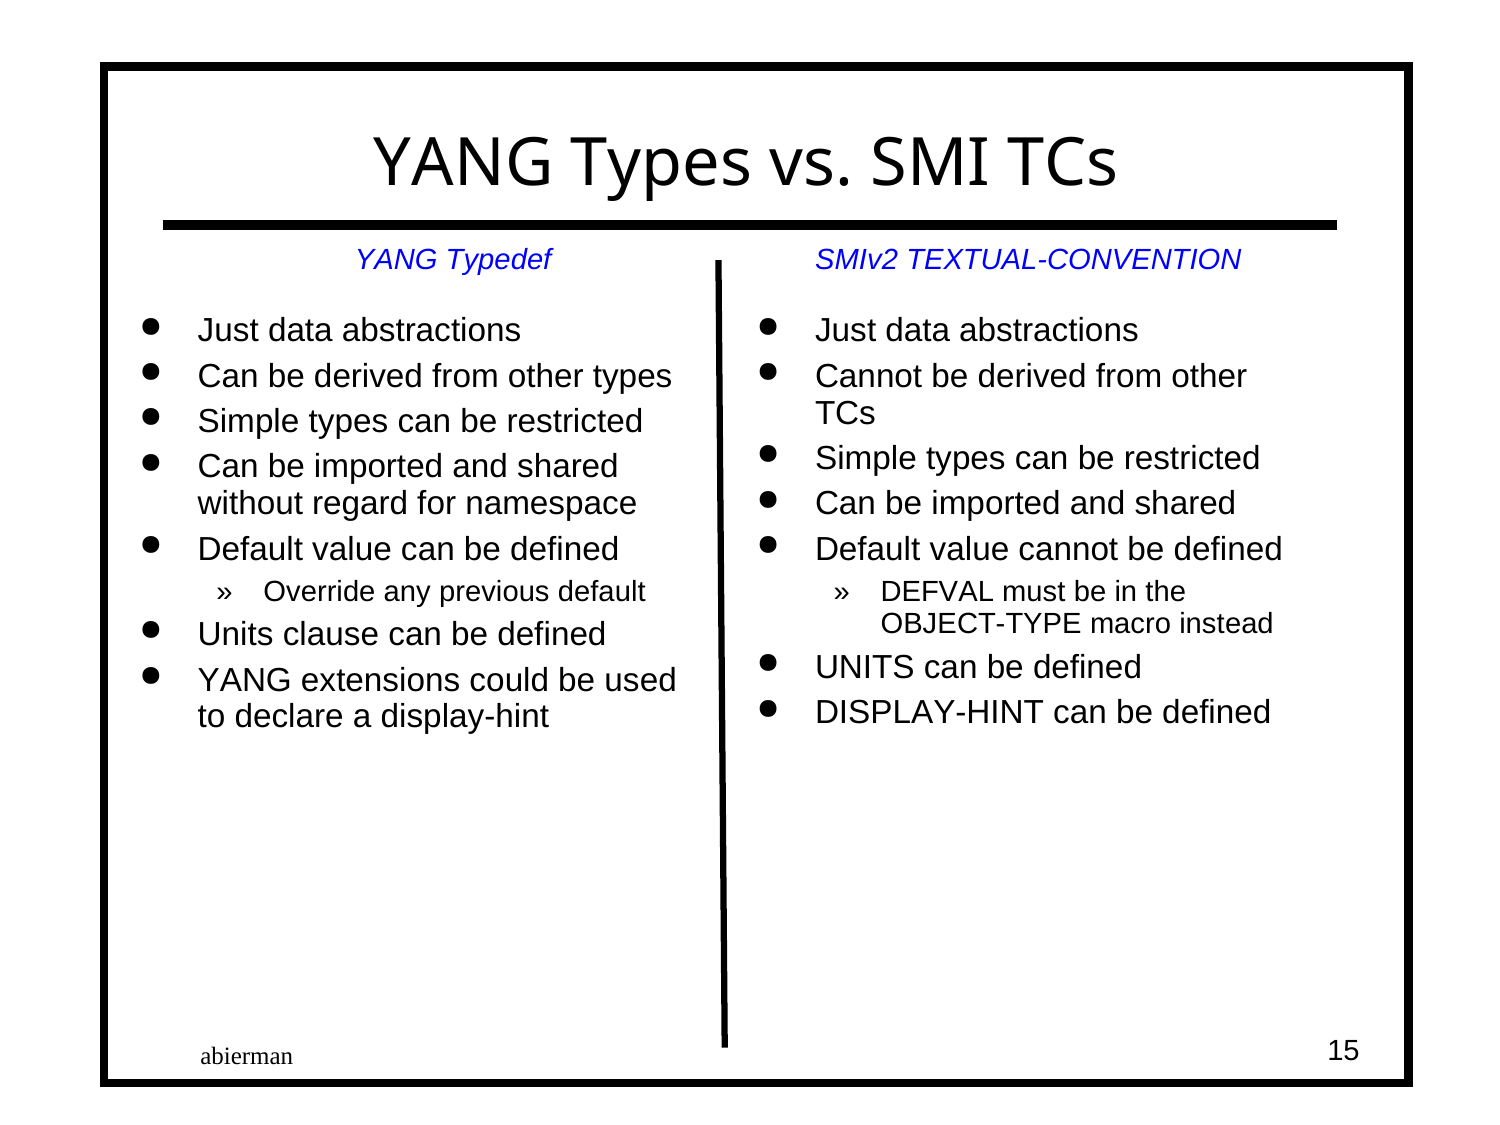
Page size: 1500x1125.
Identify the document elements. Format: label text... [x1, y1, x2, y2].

text_box Just data abstractions Cannot be derived from other TCs Simple types can be restricted Can be imported and shared Default value cannot be defined DEFVAL must be in the OBJECT-TYPE macro instead UNITS can be defined DISPLAY-HINT can be defined [743, 304, 1313, 1017]
text_box SMIv2 TEXTUAL-CONVENTION [800, 234, 1257, 284]
list Just data abstractions Can be derived from other types Simple types can be restricted Can be imported and shared without regard for namespace Default value can be defined Override any previous default Units clause can be defined YANG extensions could be used to declare a display-hint [126, 304, 713, 1023]
title YANG Types vs. SMI TCs [162, 74, 1332, 213]
text_box YANG Typedef [340, 234, 567, 284]
